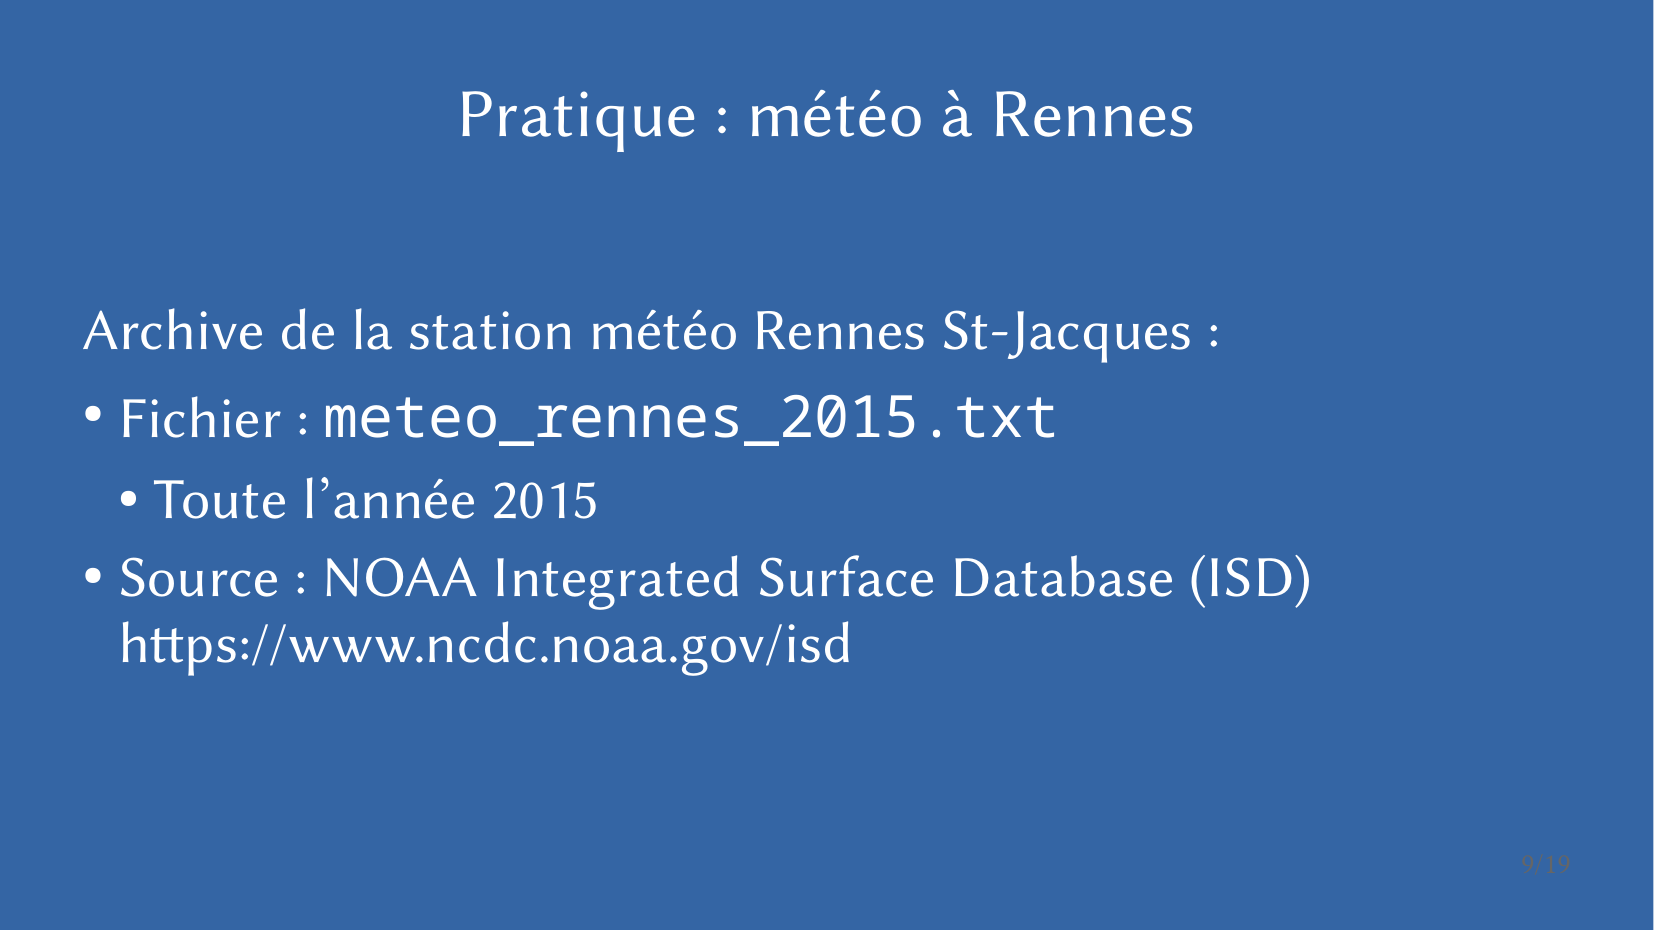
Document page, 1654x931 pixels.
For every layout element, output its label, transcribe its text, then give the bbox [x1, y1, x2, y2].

subtitle Archive de la station météo Rennes St-Jacques : Fichier : meteo_rennes_2015.txt Toute l’année 2015 Source : NOAA Integrated Surface Database (ISD) https://www.ncdc.noaa.gov/isd [82, 217, 1571, 758]
title Pratique : météo à Rennes [82, 37, 1571, 193]
